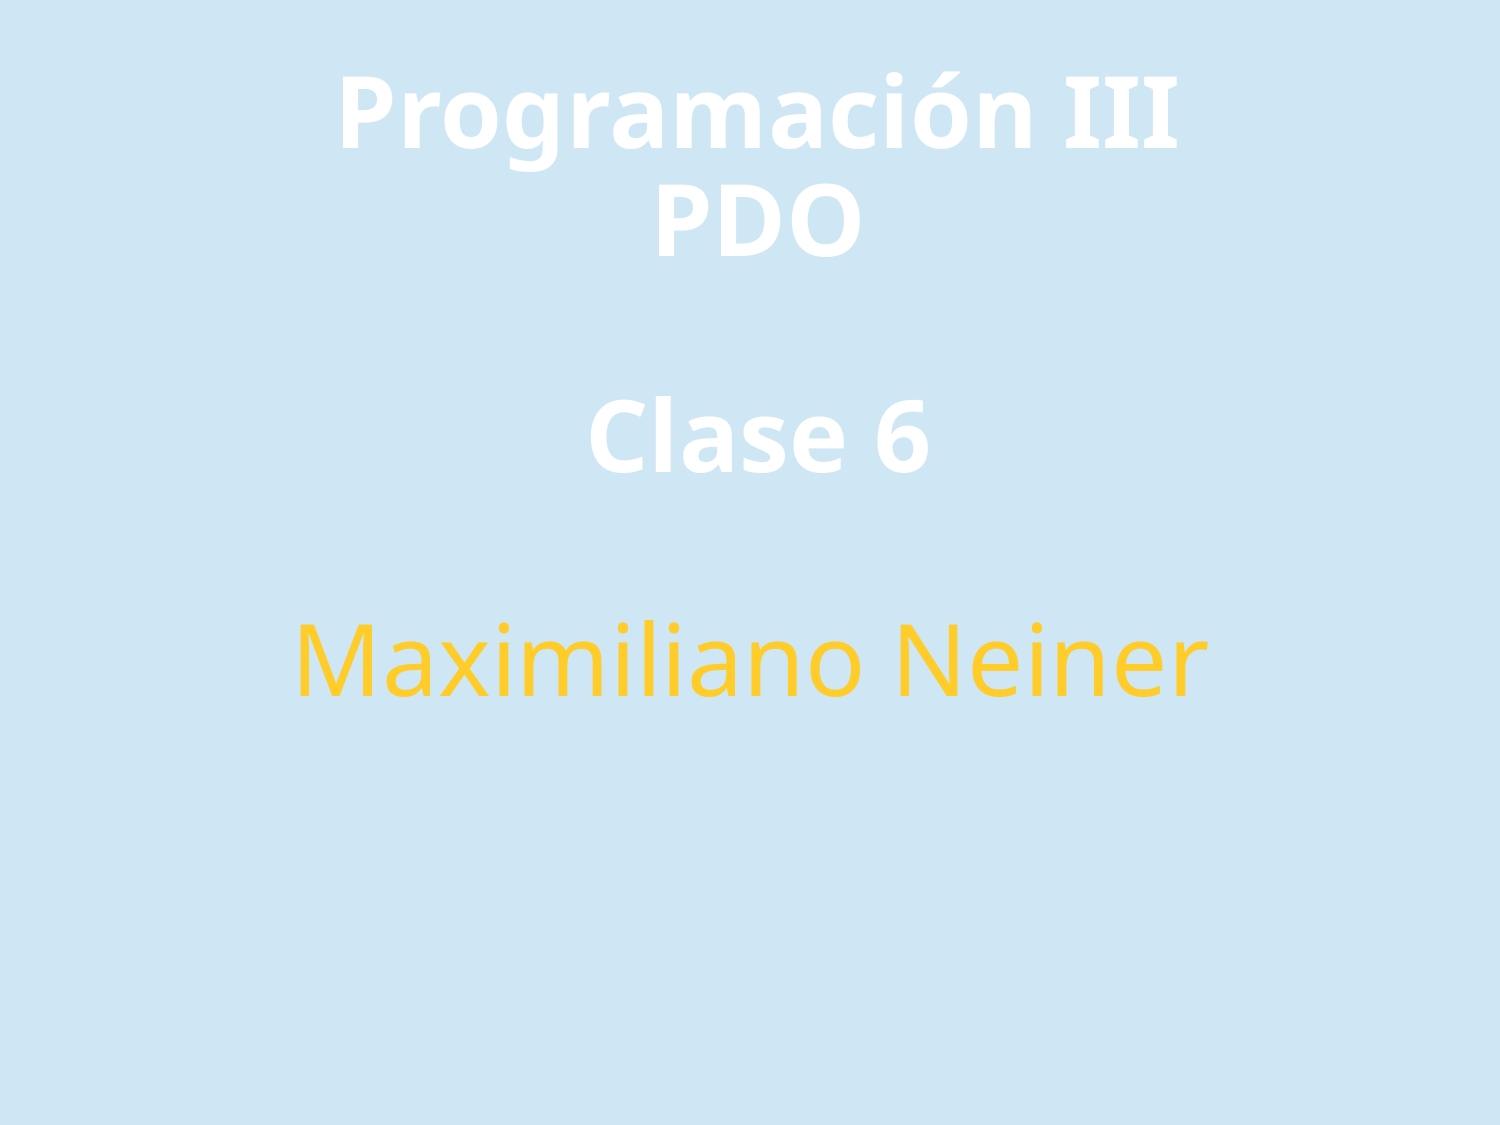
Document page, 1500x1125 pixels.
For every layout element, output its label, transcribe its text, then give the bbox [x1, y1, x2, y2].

text_box Programación III PDO Clase 6 [53, 54, 1463, 502]
title Maximiliano Neiner [37, 602, 1465, 727]
